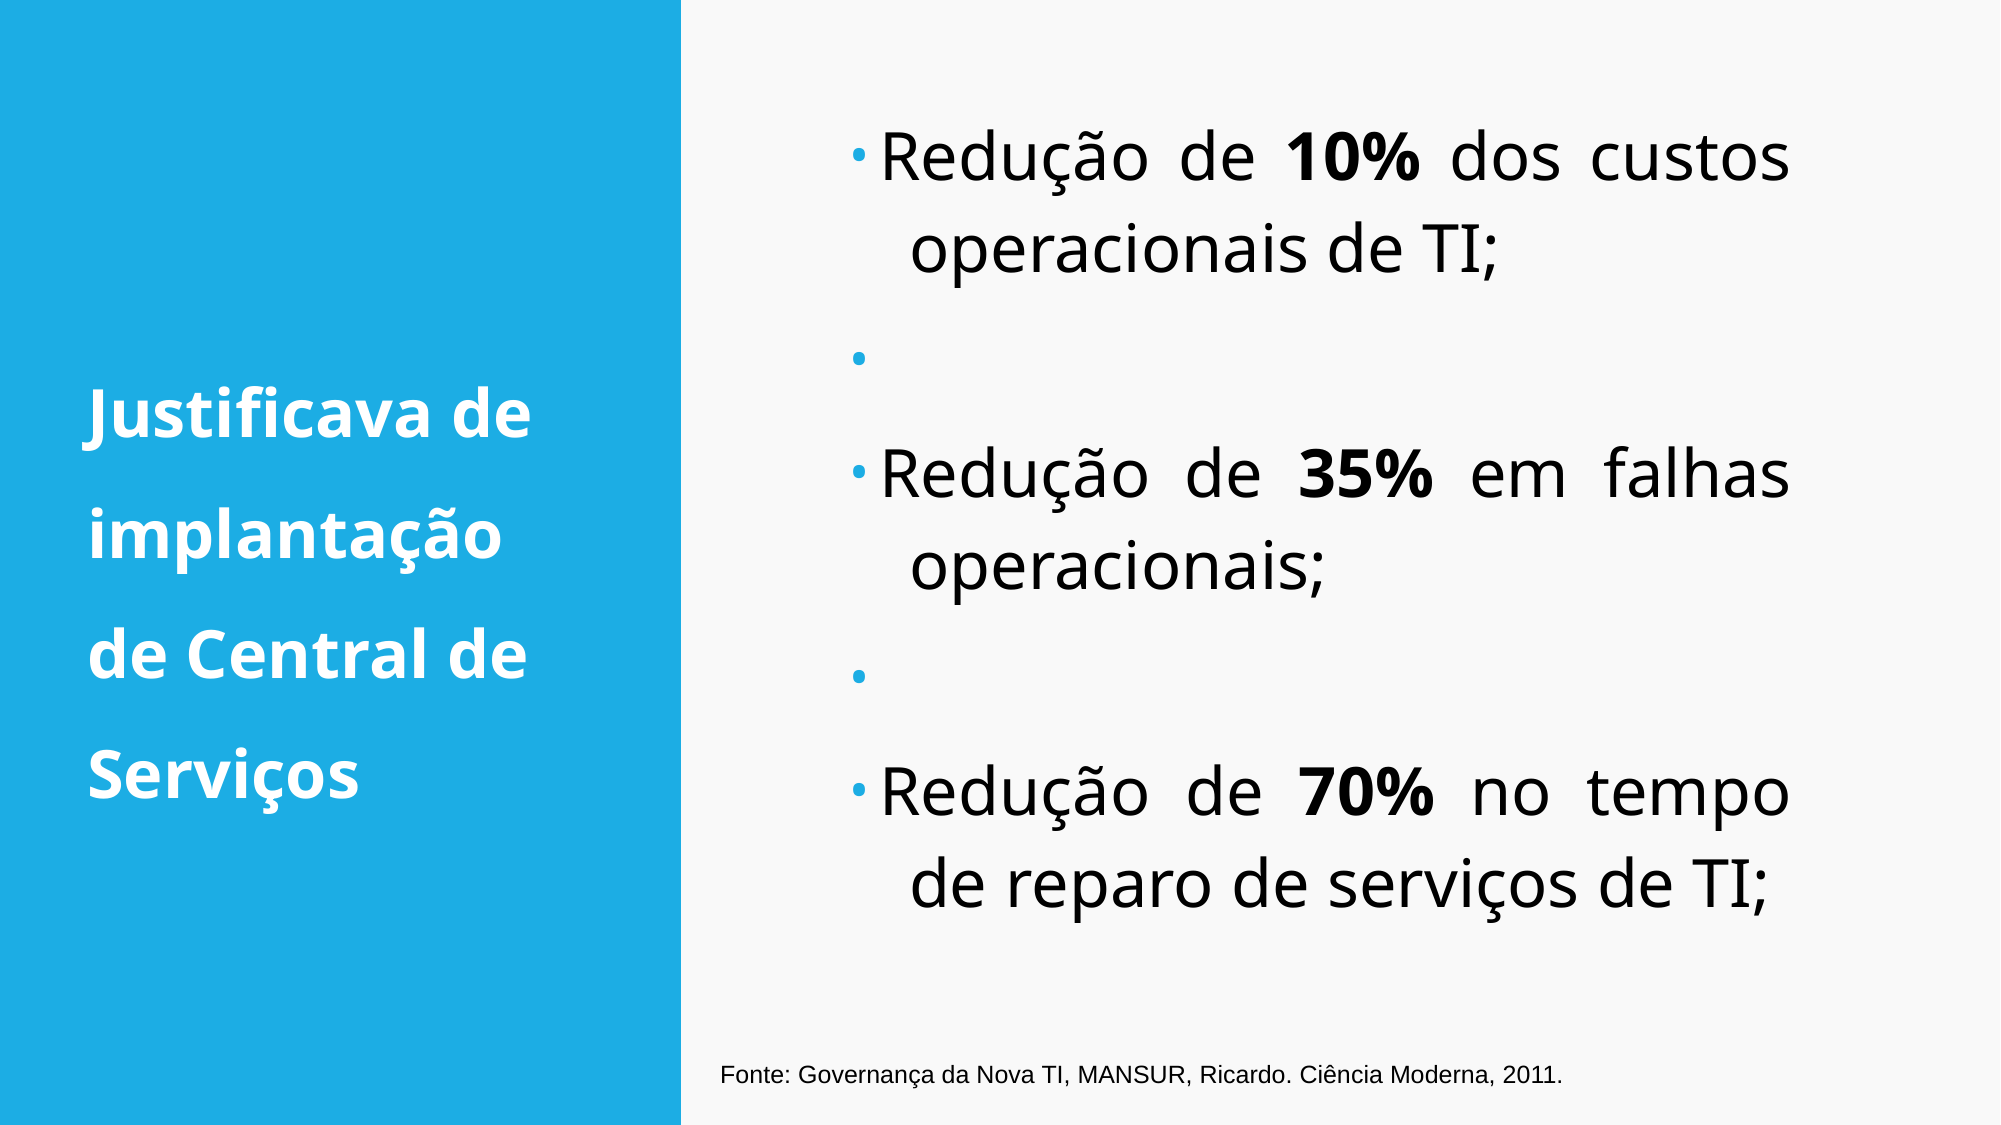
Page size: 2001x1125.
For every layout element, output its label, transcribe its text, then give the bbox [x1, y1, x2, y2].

text_box Justificava de implantação de Central de Serviços [72, 143, 609, 1000]
text_box Redução de 10% dos custos operacionais de TI; Redução de 35% em falhas operacionais; Redução de 70% no tempo de reparo de serviços de TI; [819, 16, 1807, 1051]
text_box Fonte: Governança da Nova TI, MANSUR, Ricardo. Ciência Moderna, 2011. [705, 1051, 1972, 1096]
text_box [0, 0, 2000, 1125]
